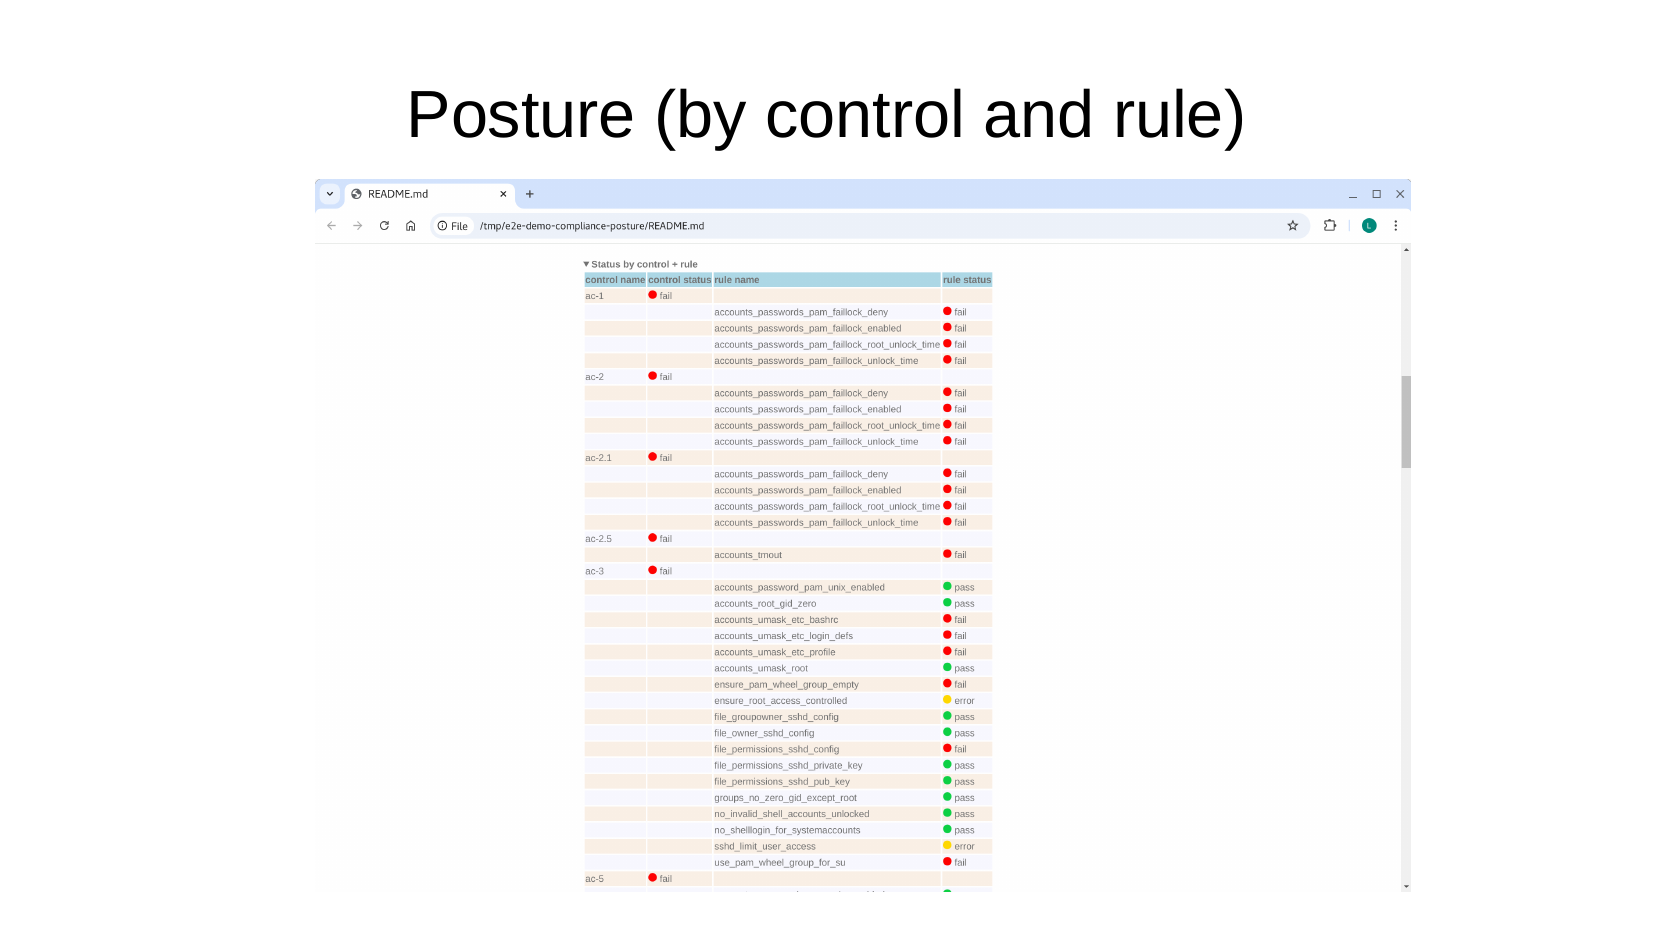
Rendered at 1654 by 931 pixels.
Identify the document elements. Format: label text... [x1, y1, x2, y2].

picture [315, 179, 1411, 892]
title Posture (by control and rule) [82, 37, 1571, 193]
